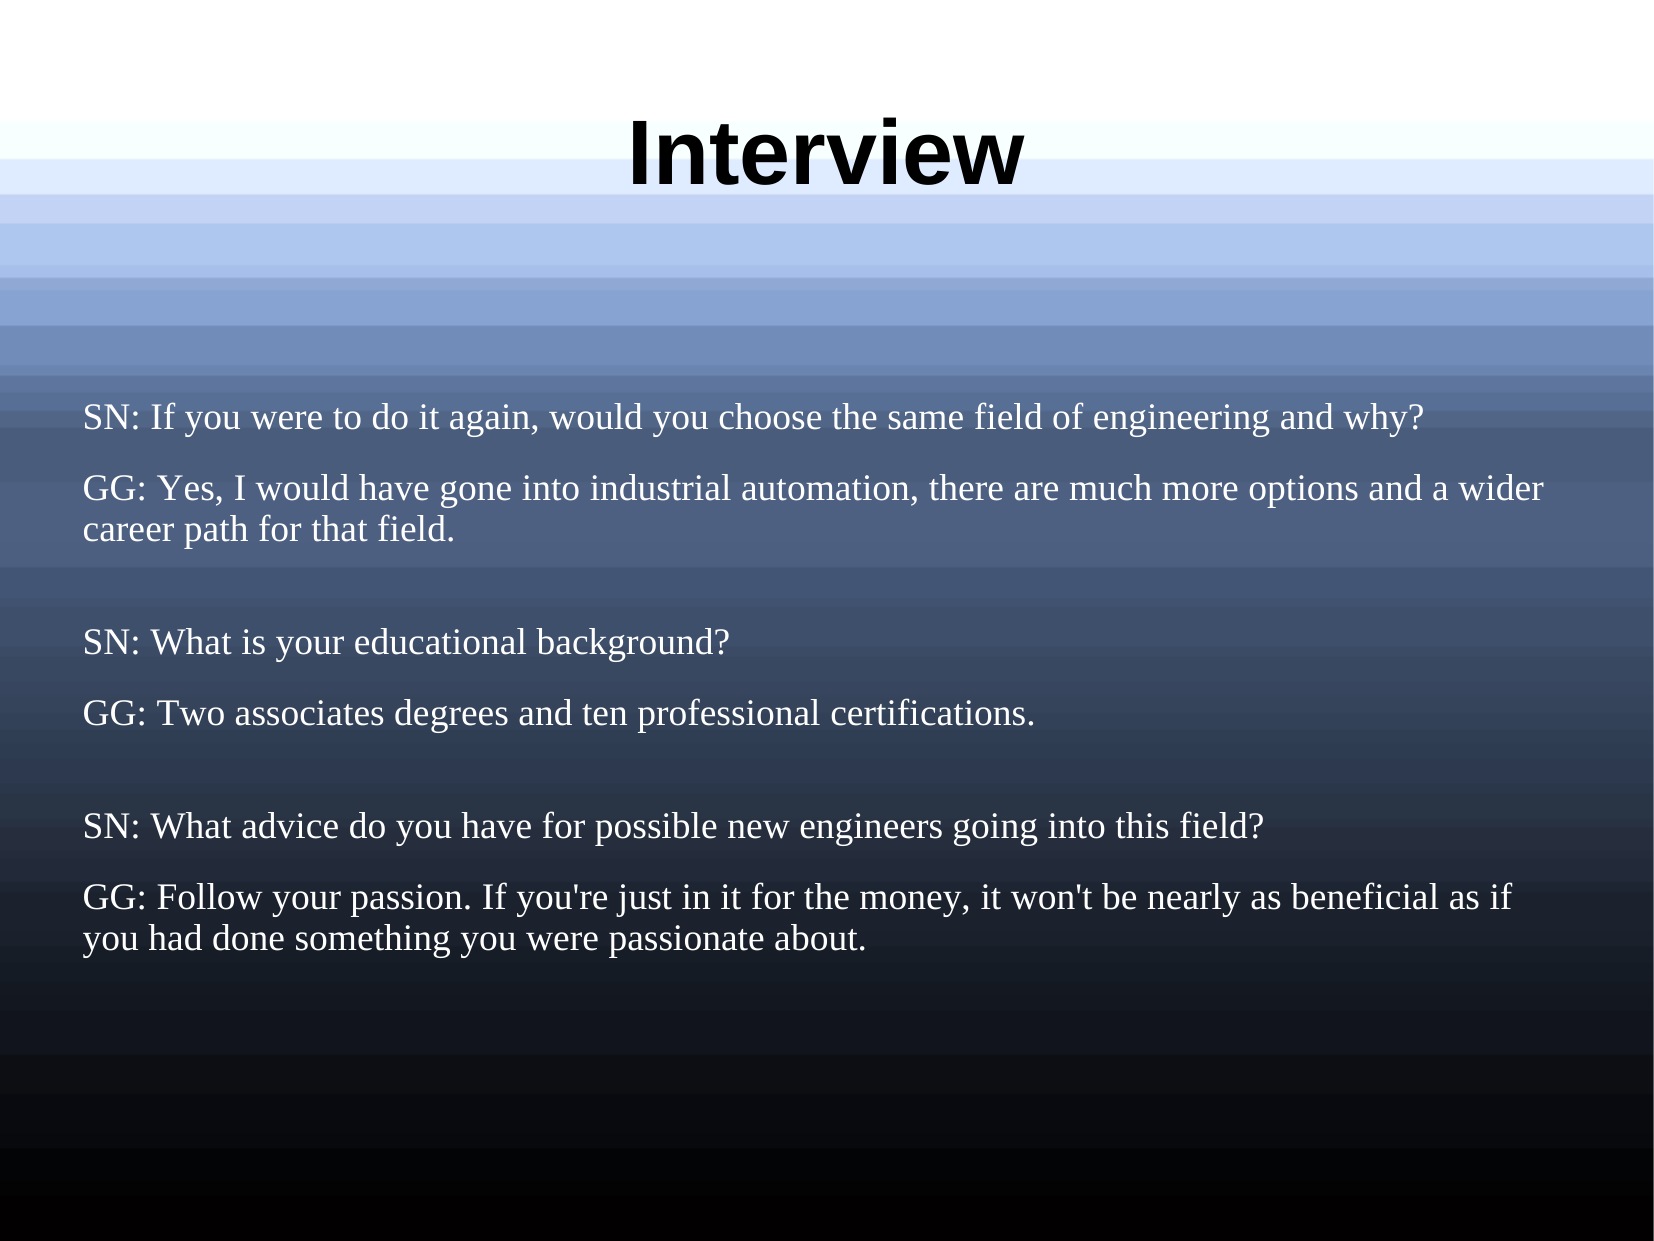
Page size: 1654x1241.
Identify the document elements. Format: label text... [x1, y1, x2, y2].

list SN: If you were to do it again, would you choose the same field of engineering and why? GG: Yes, I would have gone into industrial automation, there are much more options and a wider career path for that field. SN: What is your educational background? GG: Two associates degrees and ten professional certifications. SN: What advice do you have for possible new engineers going into this field? GG: Follow your passion. If you're just in it for the money, it won't be nearly as beneficial as if you had done something you were passionate about. [82, 354, 1571, 1109]
title Interview [82, 49, 1571, 257]
picture [0, 0, 1654, 1241]
